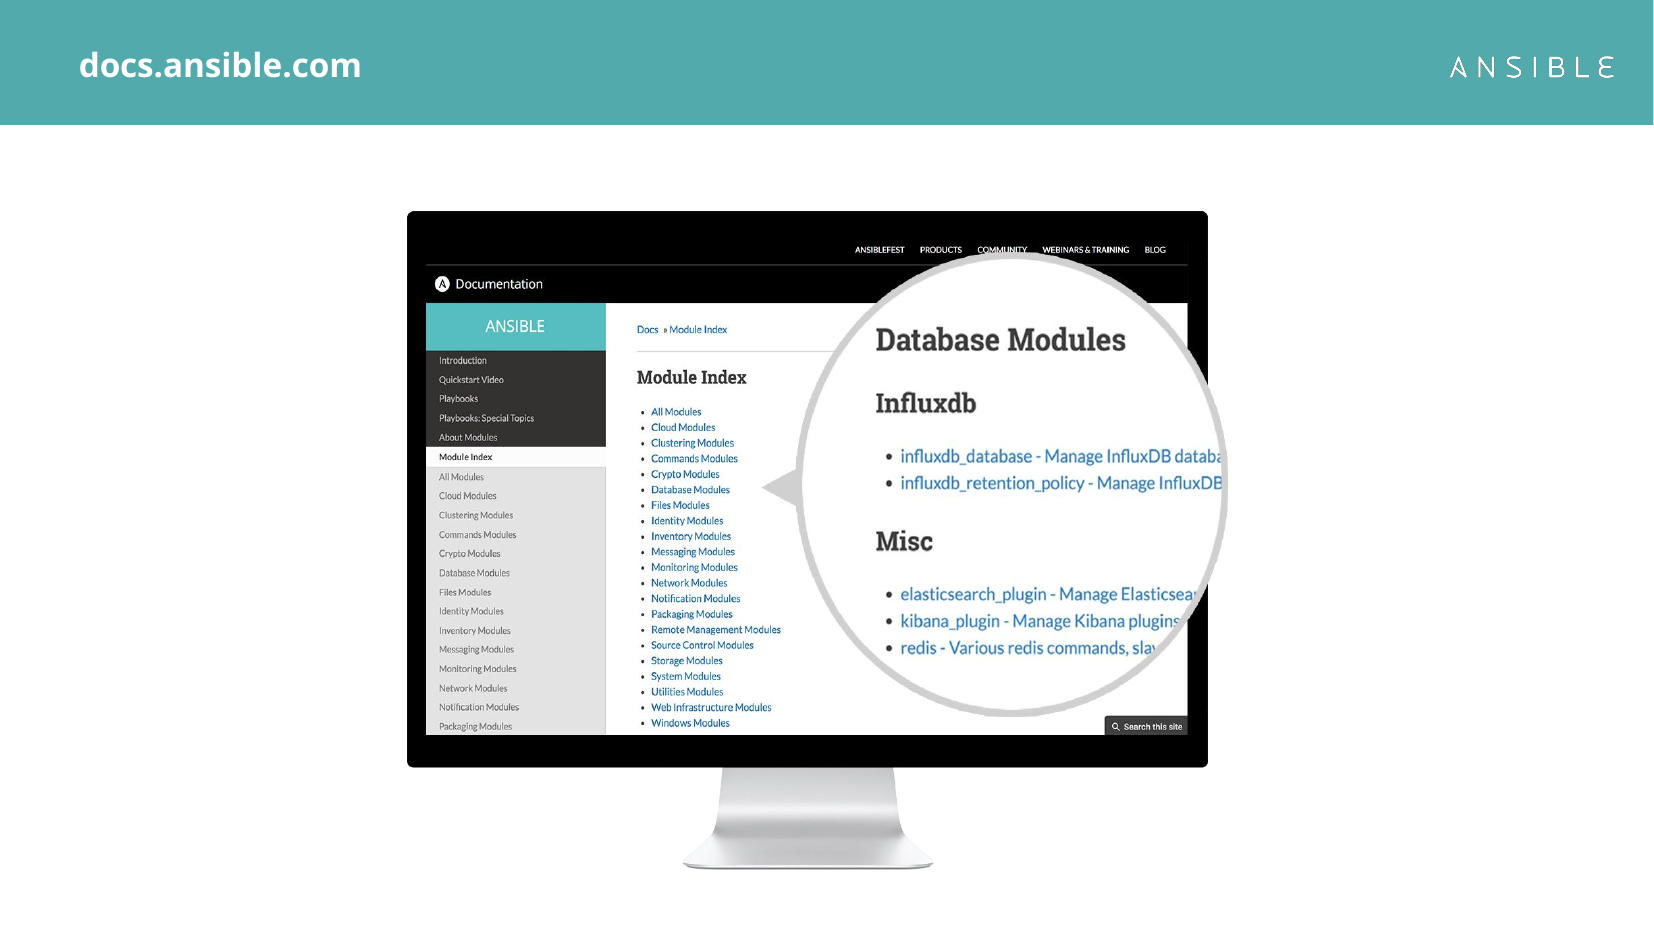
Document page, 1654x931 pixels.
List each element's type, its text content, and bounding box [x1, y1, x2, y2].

text_box [0, 0, 1654, 125]
picture [1445, 31, 1618, 103]
text_box docs.ansible.com [78, 41, 387, 86]
picture [384, 184, 1269, 902]
